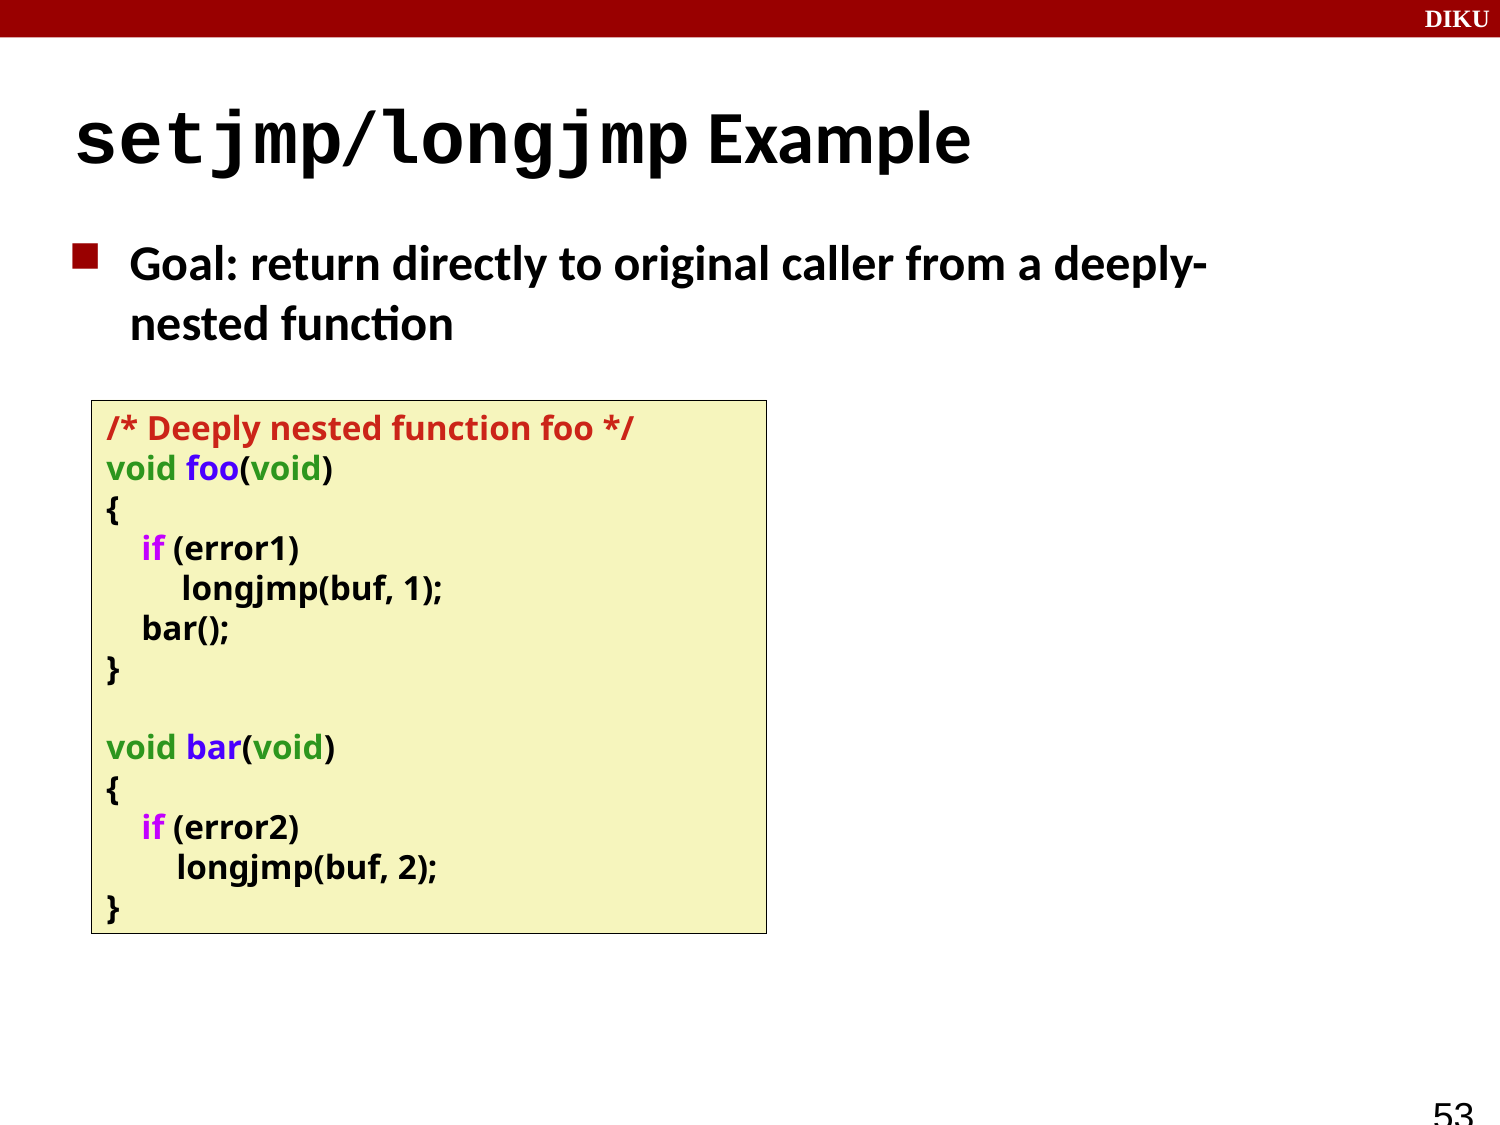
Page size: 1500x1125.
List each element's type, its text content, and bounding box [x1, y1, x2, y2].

text_box /* Deeply nested function foo */ void foo(void) { if (error1) longjmp(buf, 1); bar(); } void bar(void) { if (error2) longjmp(buf, 2); } [91, 399, 767, 934]
text_box setjmp/longjmp Example [58, 71, 1304, 197]
text_box Goal: return directly to original caller from a deeply-nested function [58, 223, 1361, 375]
